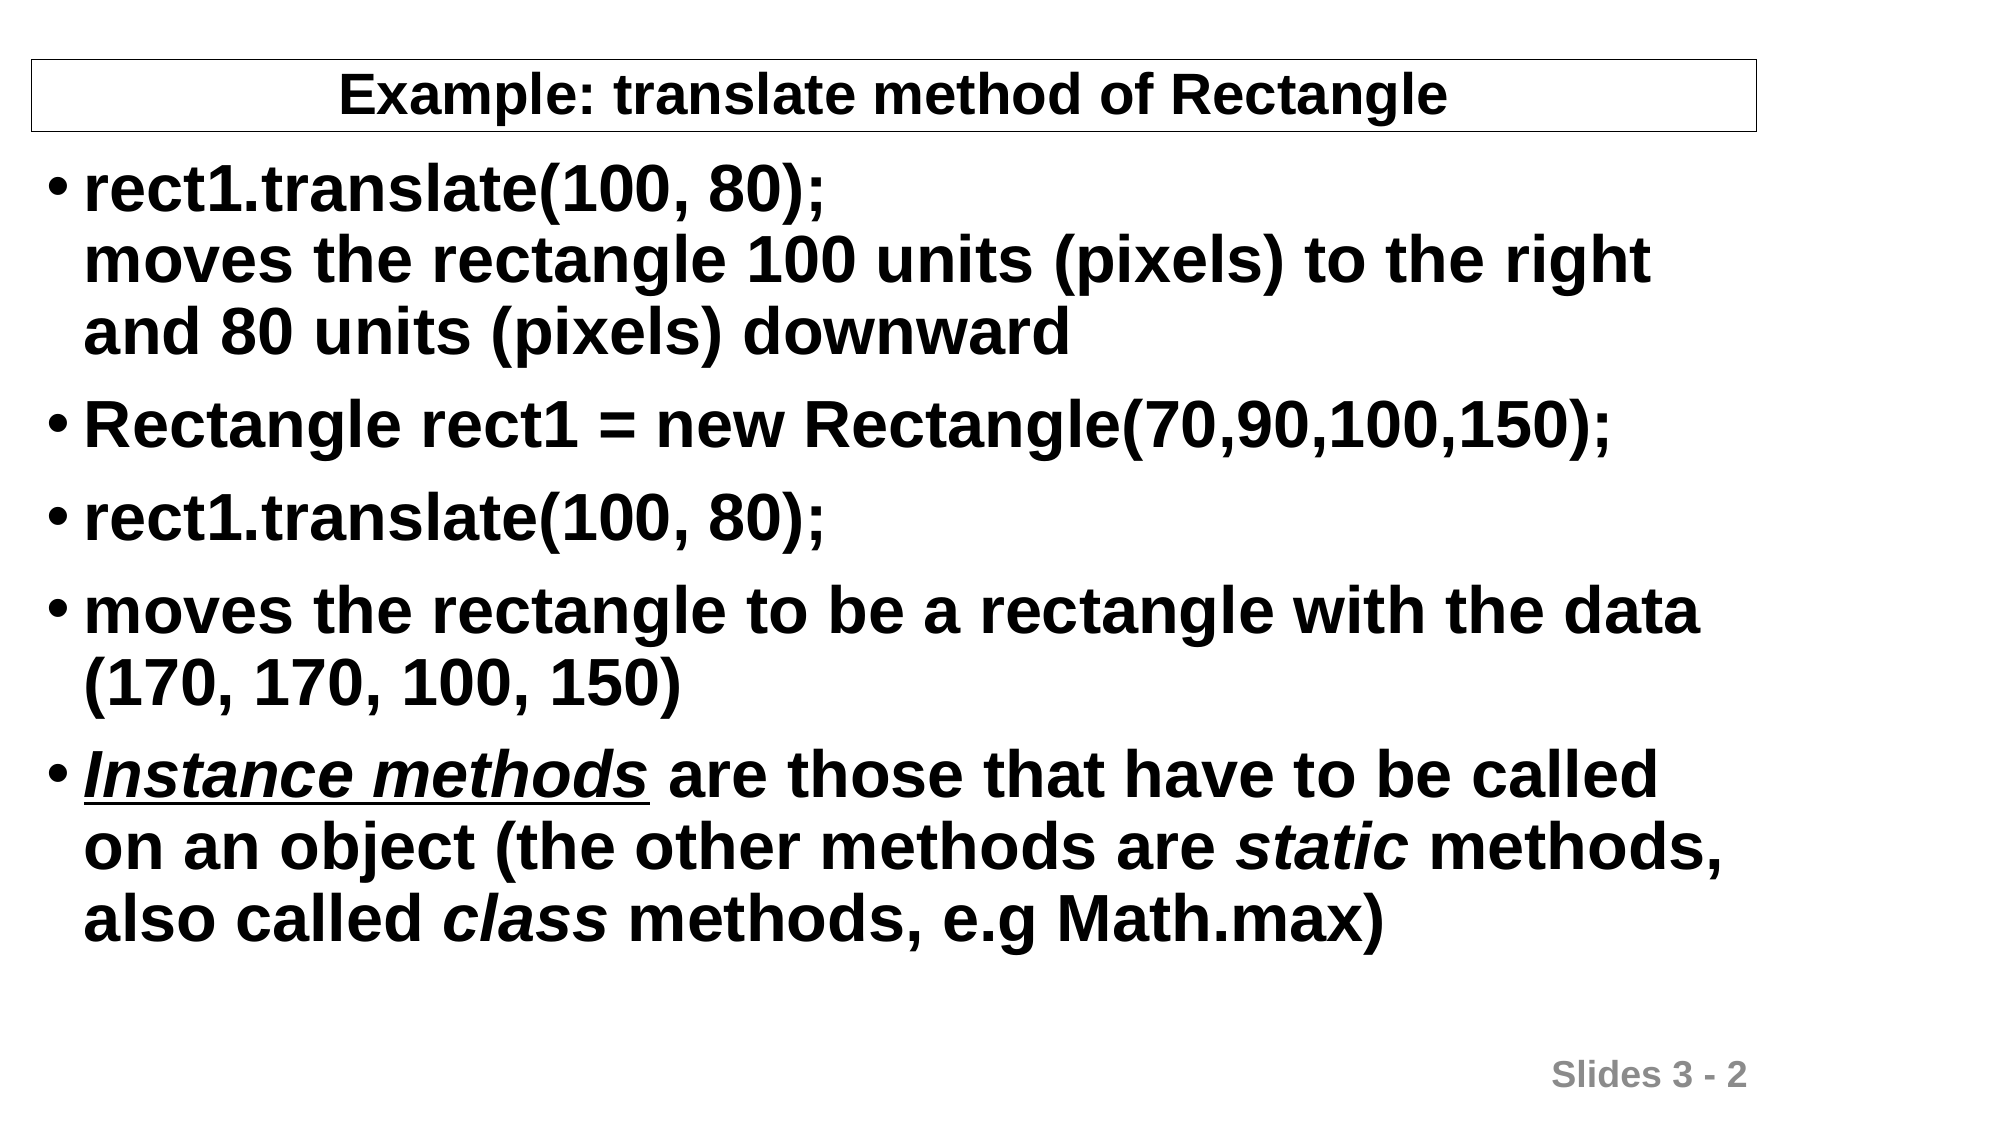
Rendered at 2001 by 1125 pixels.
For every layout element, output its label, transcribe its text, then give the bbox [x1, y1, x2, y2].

list rect1.translate(100, 80); moves the rectangle 100 units (pixels) to the right and 80 units (pixels) downward Rectangle rect1 = new Rectangle(70,90,100,150); rect1.translate(100, 80); moves the rectangle to be a rectangle with the data (170, 170, 100, 150) Instance methods are those that have to be called on an object (the other methods are static methods, also called class methods, e.g Math.max) [31, 145, 1757, 1098]
slide_number Slides 3 - 8 [1312, 1042, 1763, 1103]
title Example: translate method of Rectangle [31, 59, 1757, 132]
